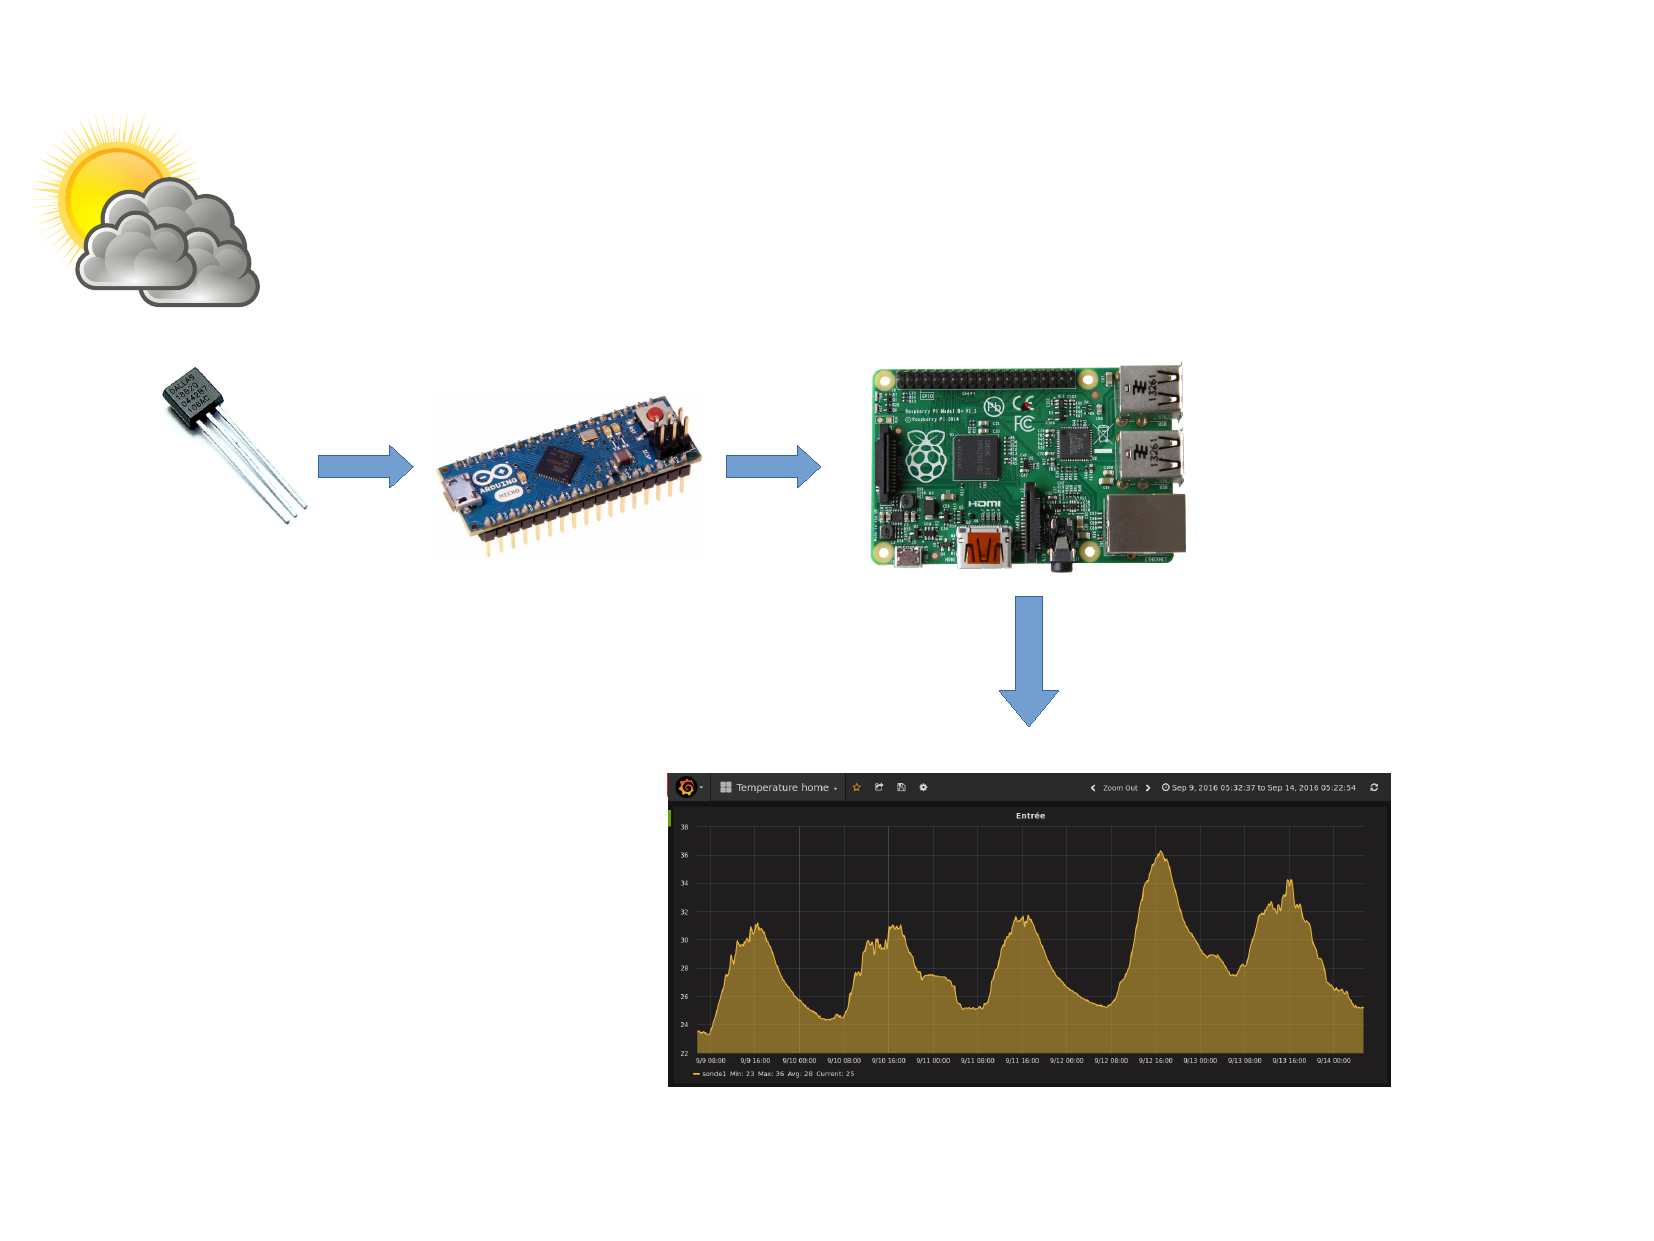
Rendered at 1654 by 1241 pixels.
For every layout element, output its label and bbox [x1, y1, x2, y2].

picture [159, 364, 313, 526]
picture [23, 106, 260, 308]
text_box [318, 445, 414, 488]
text_box [726, 445, 821, 488]
text_box [999, 596, 1059, 727]
picture [433, 391, 707, 562]
picture [667, 773, 1391, 1087]
picture [870, 360, 1188, 573]
